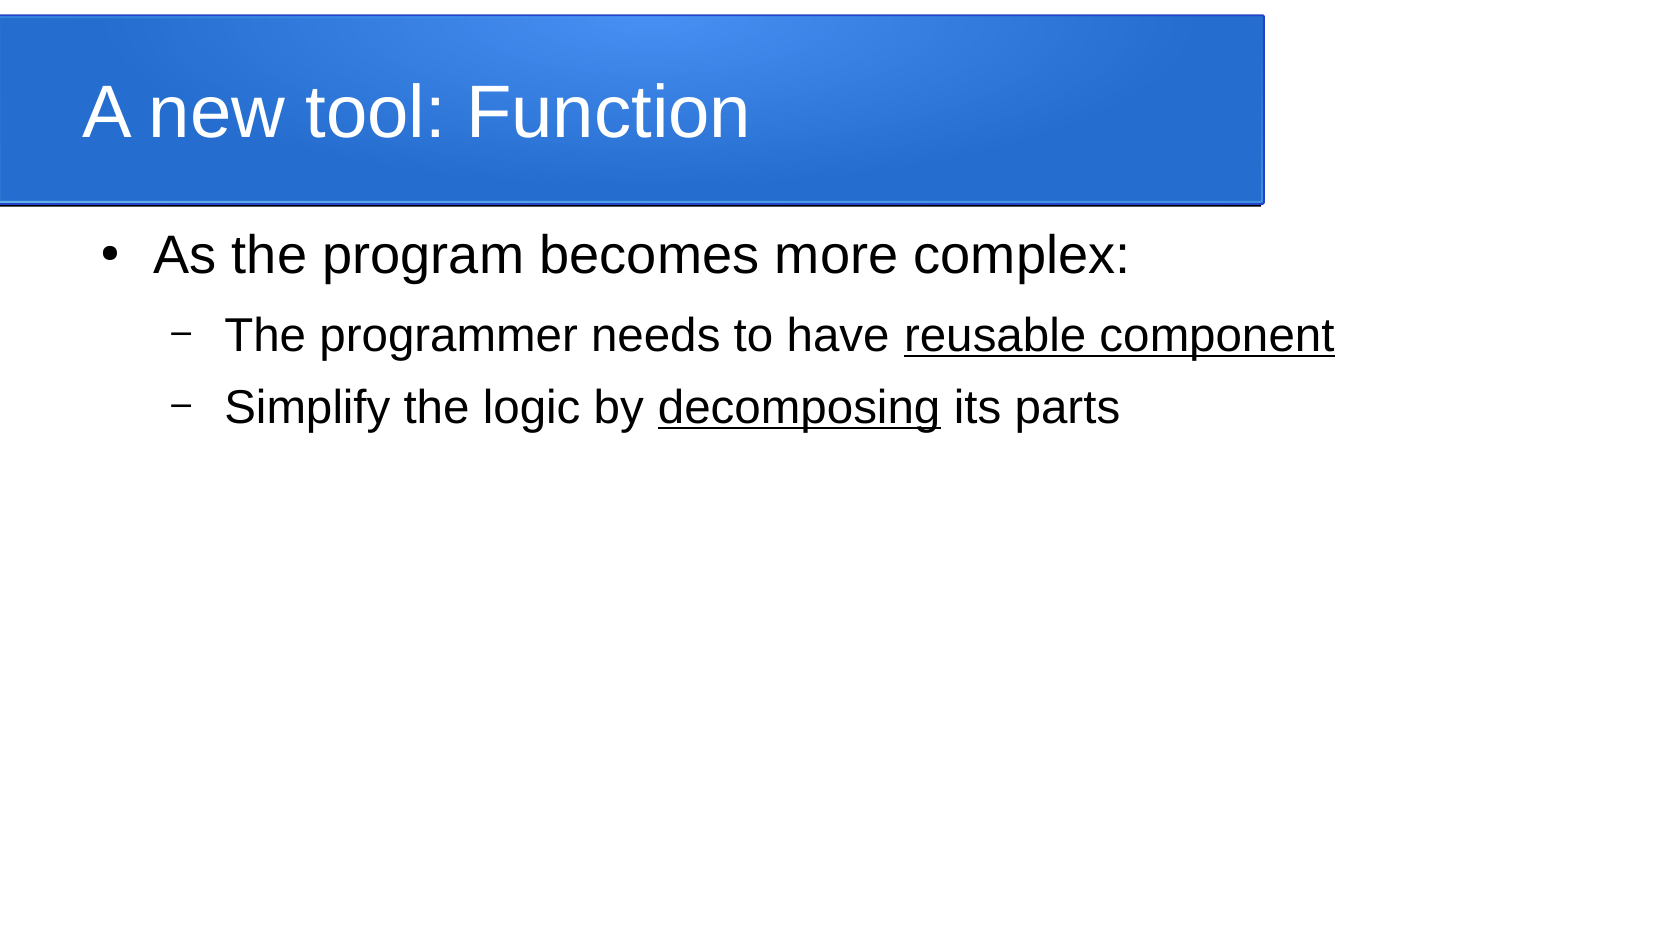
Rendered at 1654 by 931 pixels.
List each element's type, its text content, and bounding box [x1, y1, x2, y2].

list As the program becomes more complex: The programmer needs to have reusable component Simplify the logic by decomposing its parts [82, 224, 1571, 764]
title A new tool: Function [82, 35, 1235, 189]
